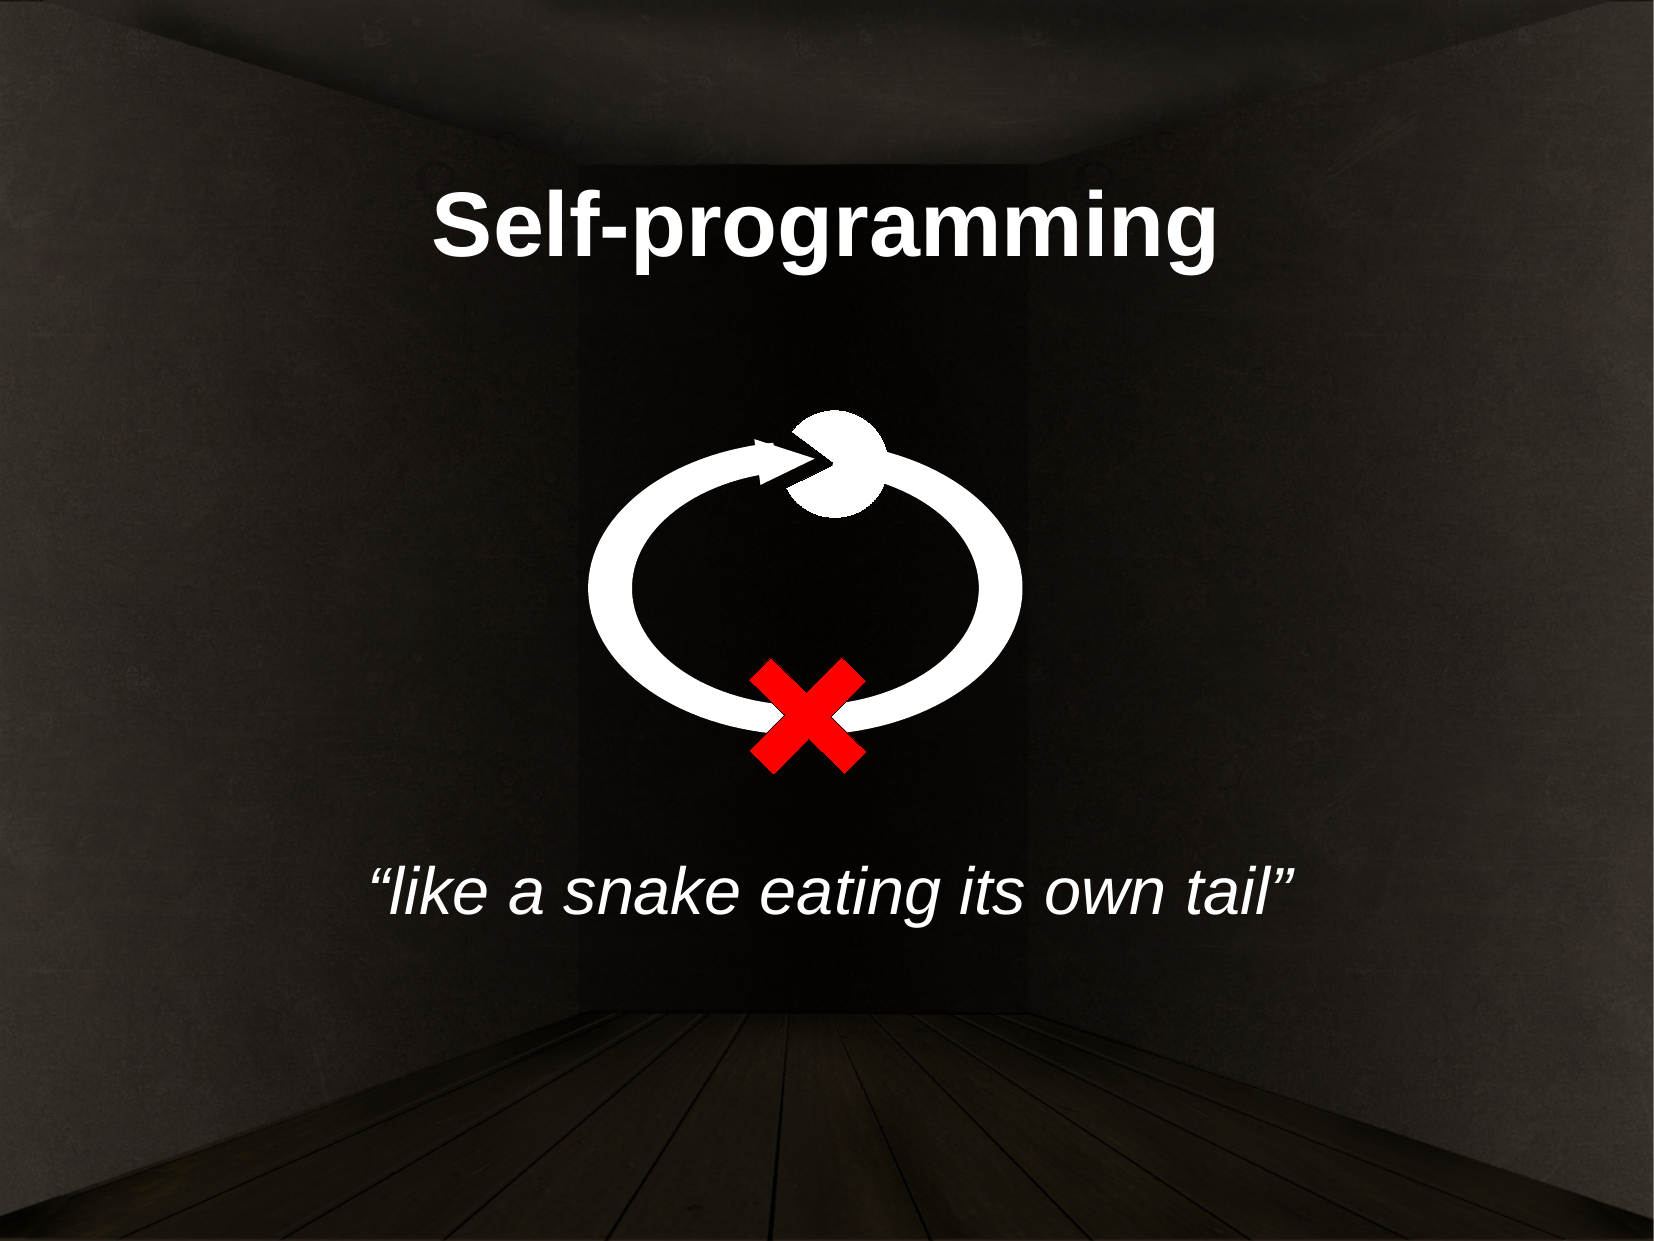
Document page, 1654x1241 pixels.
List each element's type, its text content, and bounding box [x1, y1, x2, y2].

text_box [588, 409, 1023, 775]
subtitle “like a snake eating its own tail” [61, 794, 1599, 988]
title Self-programming [82, 129, 1571, 322]
picture [0, 0, 1654, 1241]
